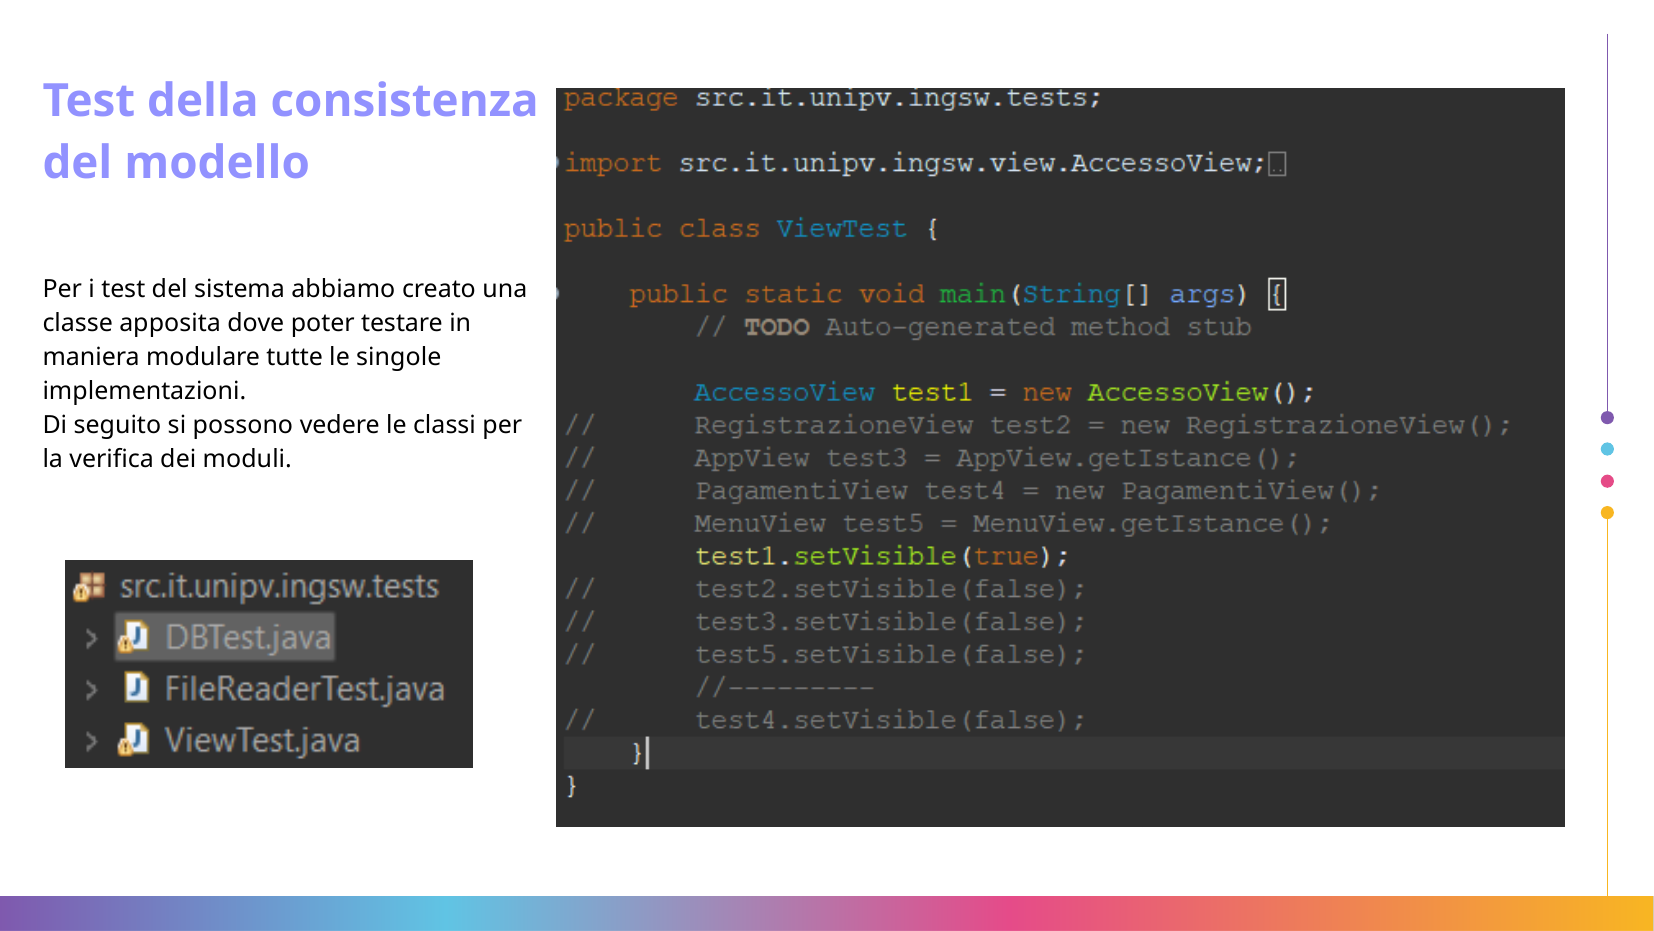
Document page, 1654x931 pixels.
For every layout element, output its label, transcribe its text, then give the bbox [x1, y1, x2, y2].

picture [65, 560, 473, 768]
title Test della consistenza del modello [42, 53, 709, 207]
picture [0, 896, 1654, 931]
picture [556, 88, 1565, 827]
title Per i test del sistema abbiamo creato una classe apposita dove poter testare in maniera modulare tutte le singole implementazioni. Di seguito si possono vedere le classi per la verifica dei moduli. [42, 236, 529, 475]
